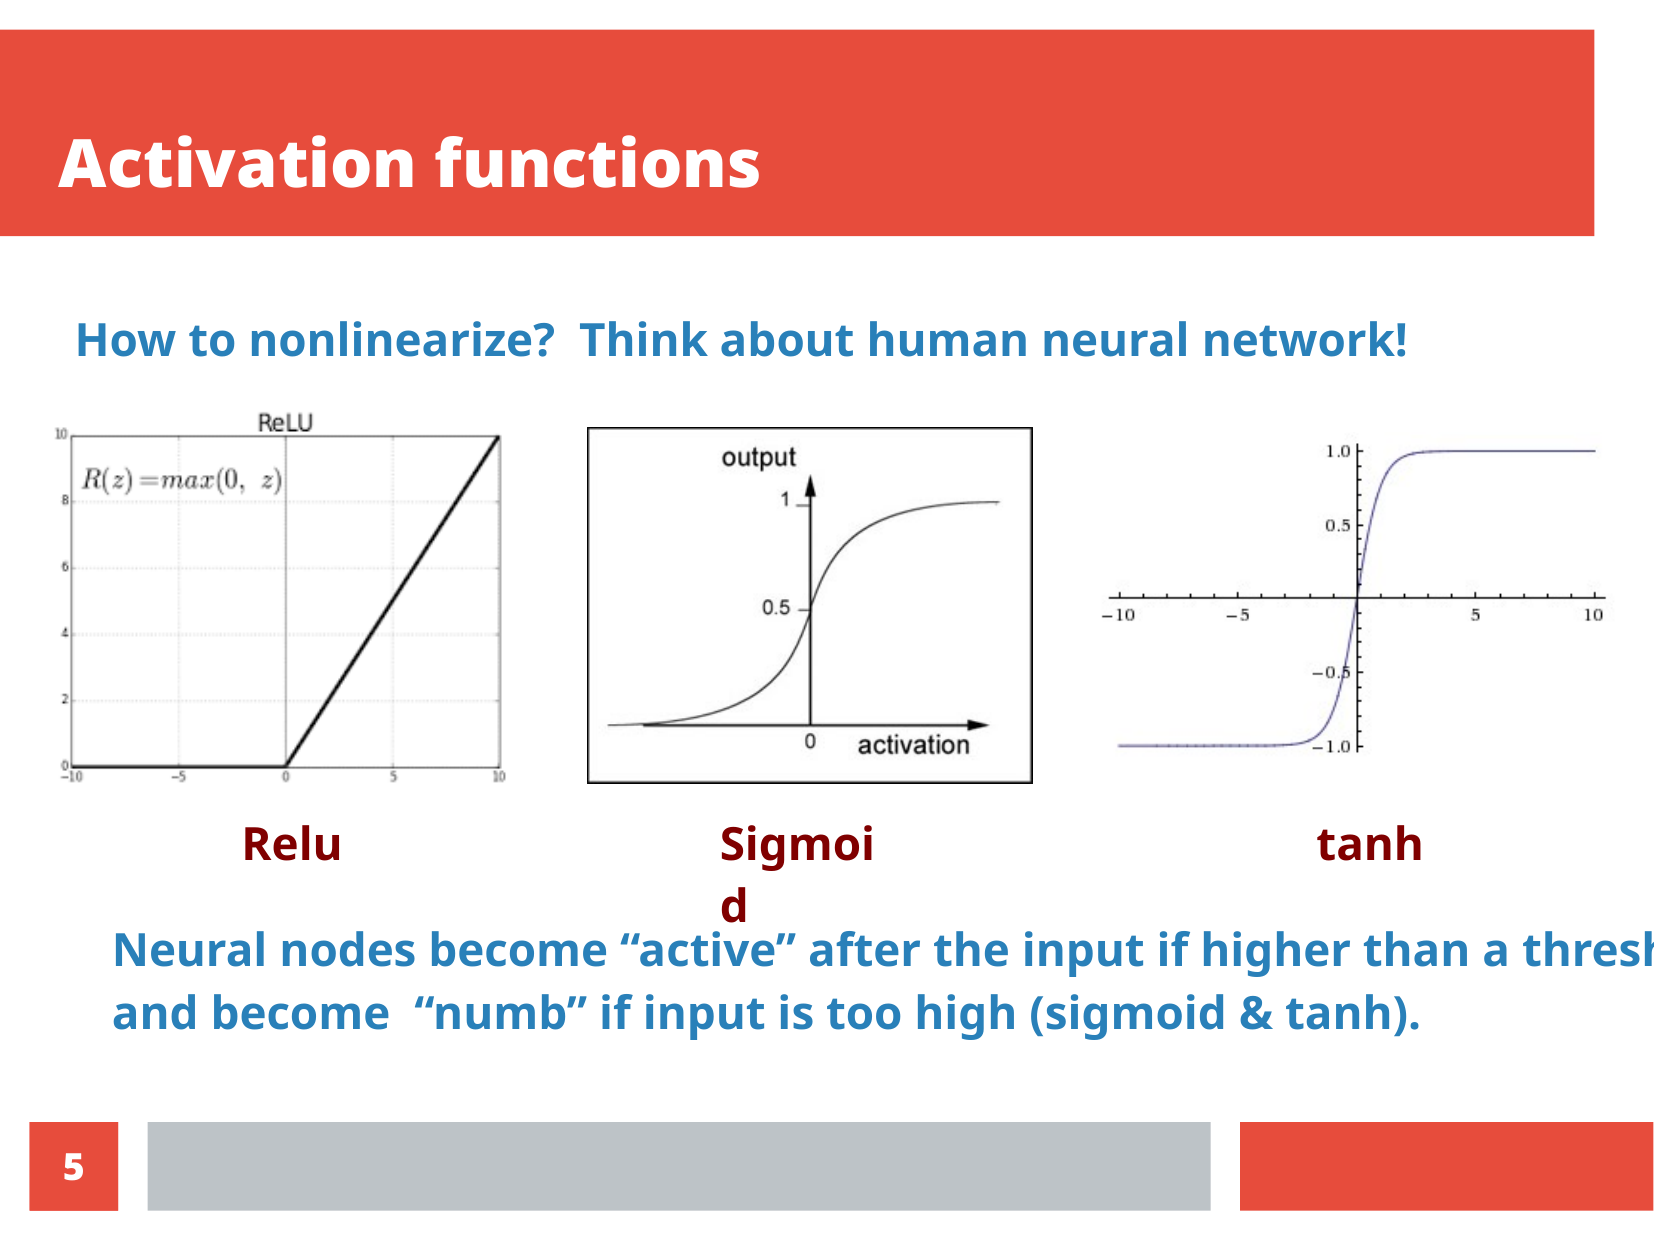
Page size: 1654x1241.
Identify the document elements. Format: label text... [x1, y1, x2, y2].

text_box tanh [1301, 803, 1515, 910]
picture [44, 407, 523, 794]
text_box How to nonlinearize? Think about human neural network! [59, 300, 1609, 373]
text_box Relu [226, 803, 395, 910]
text_box Neural nodes become “active” after the input if higher than a threshold and become “numb” if input is too high (sigmoid & tanh). [97, 910, 1654, 1041]
text_box Sigmoid [705, 803, 918, 910]
title Activation functions [59, 59, 1595, 207]
picture [587, 427, 1033, 784]
picture [1089, 432, 1628, 773]
